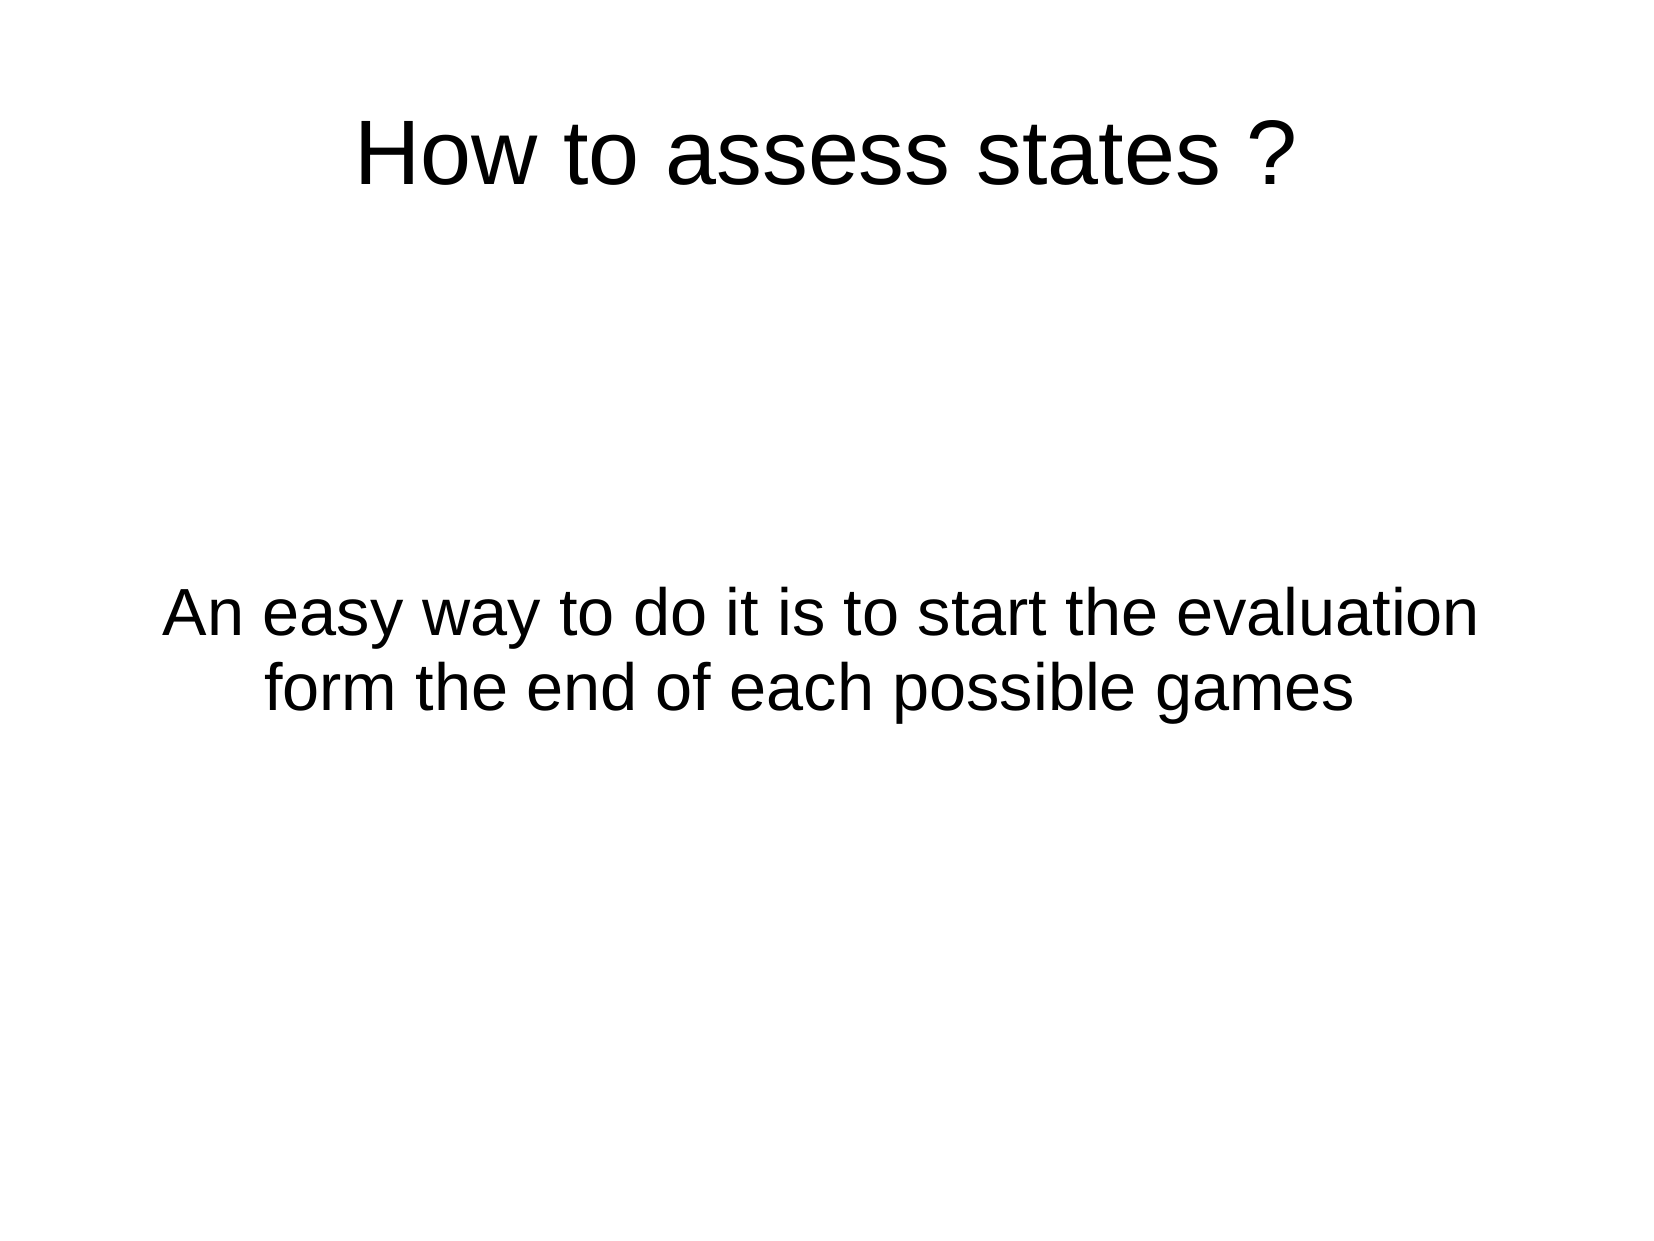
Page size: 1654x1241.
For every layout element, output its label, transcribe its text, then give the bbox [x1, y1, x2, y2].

subtitle An easy way to do it is to start the evaluation form the end of each possible games [82, 290, 1538, 1010]
title How to assess states ? [82, 49, 1571, 257]
